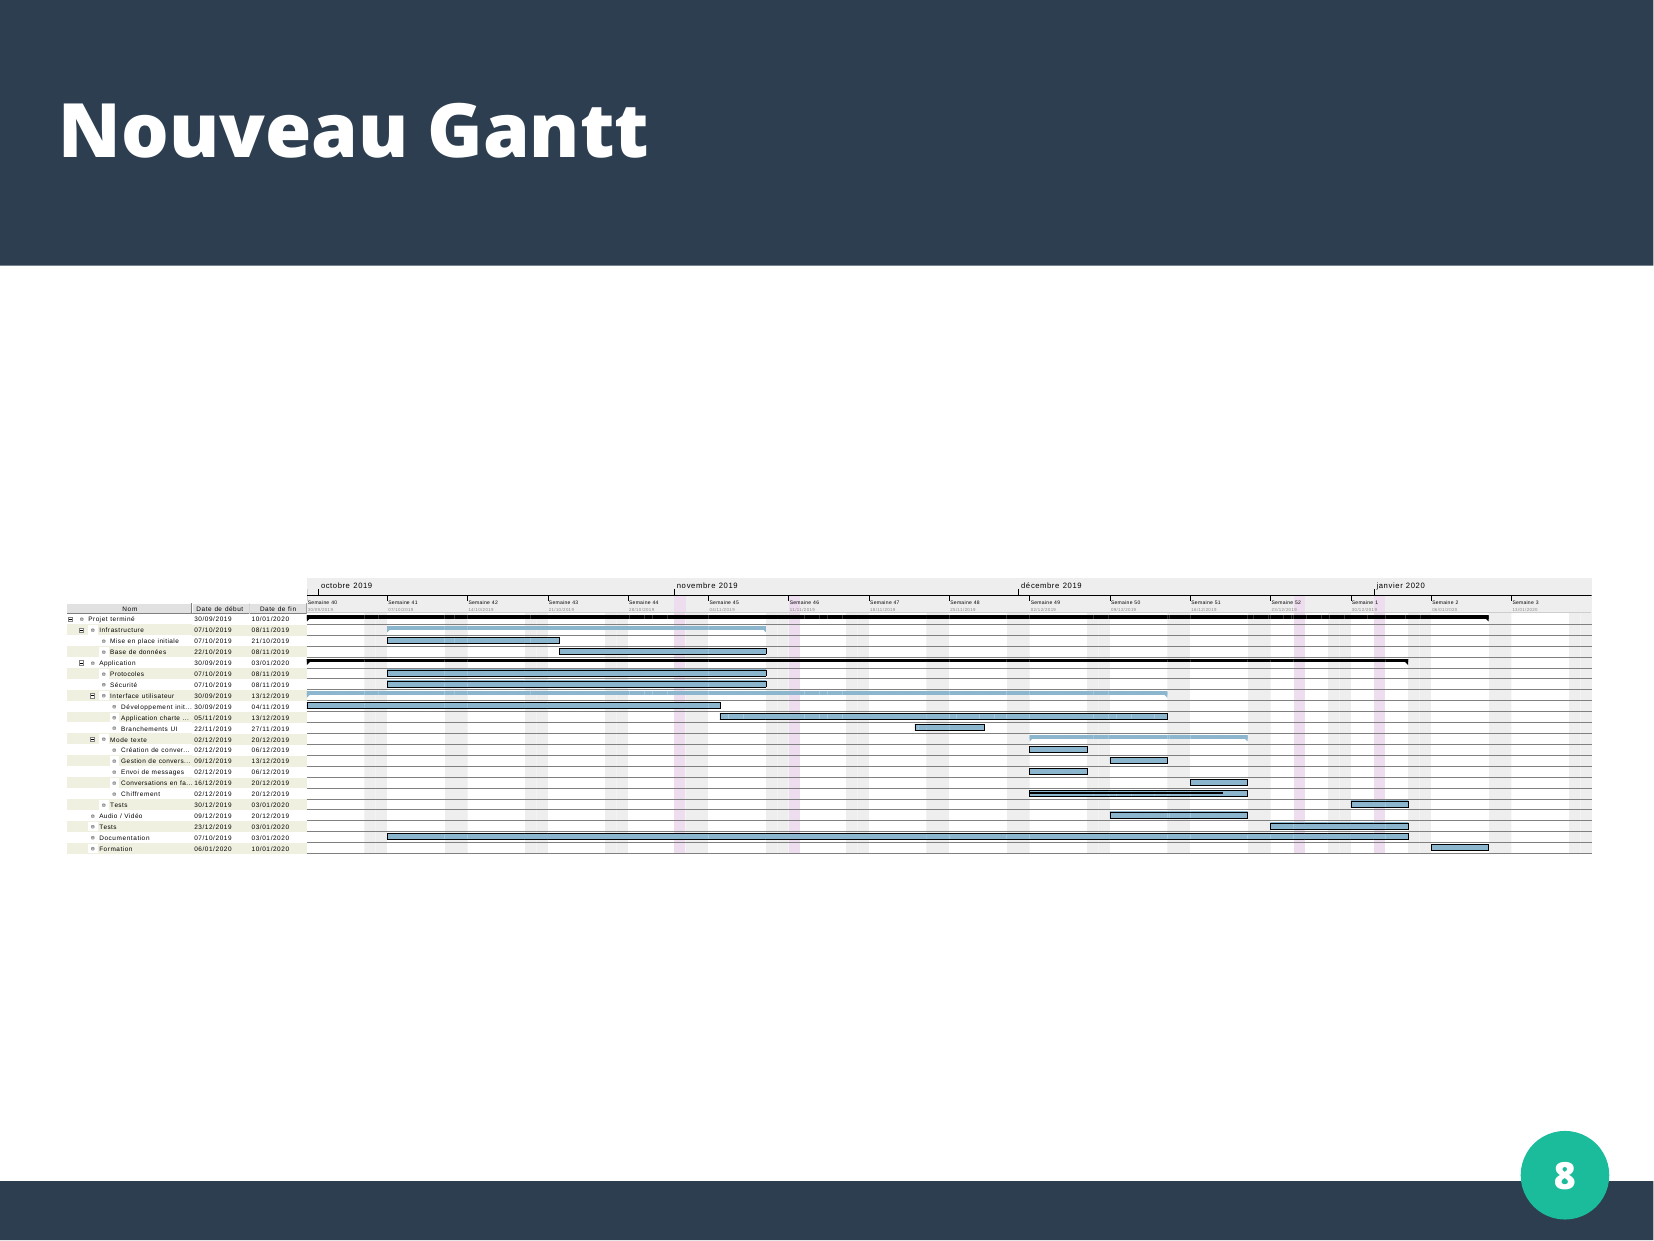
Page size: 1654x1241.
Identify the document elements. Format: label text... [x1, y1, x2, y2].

title Nouveau Gantt [59, 49, 1595, 207]
picture [59, 565, 1595, 857]
